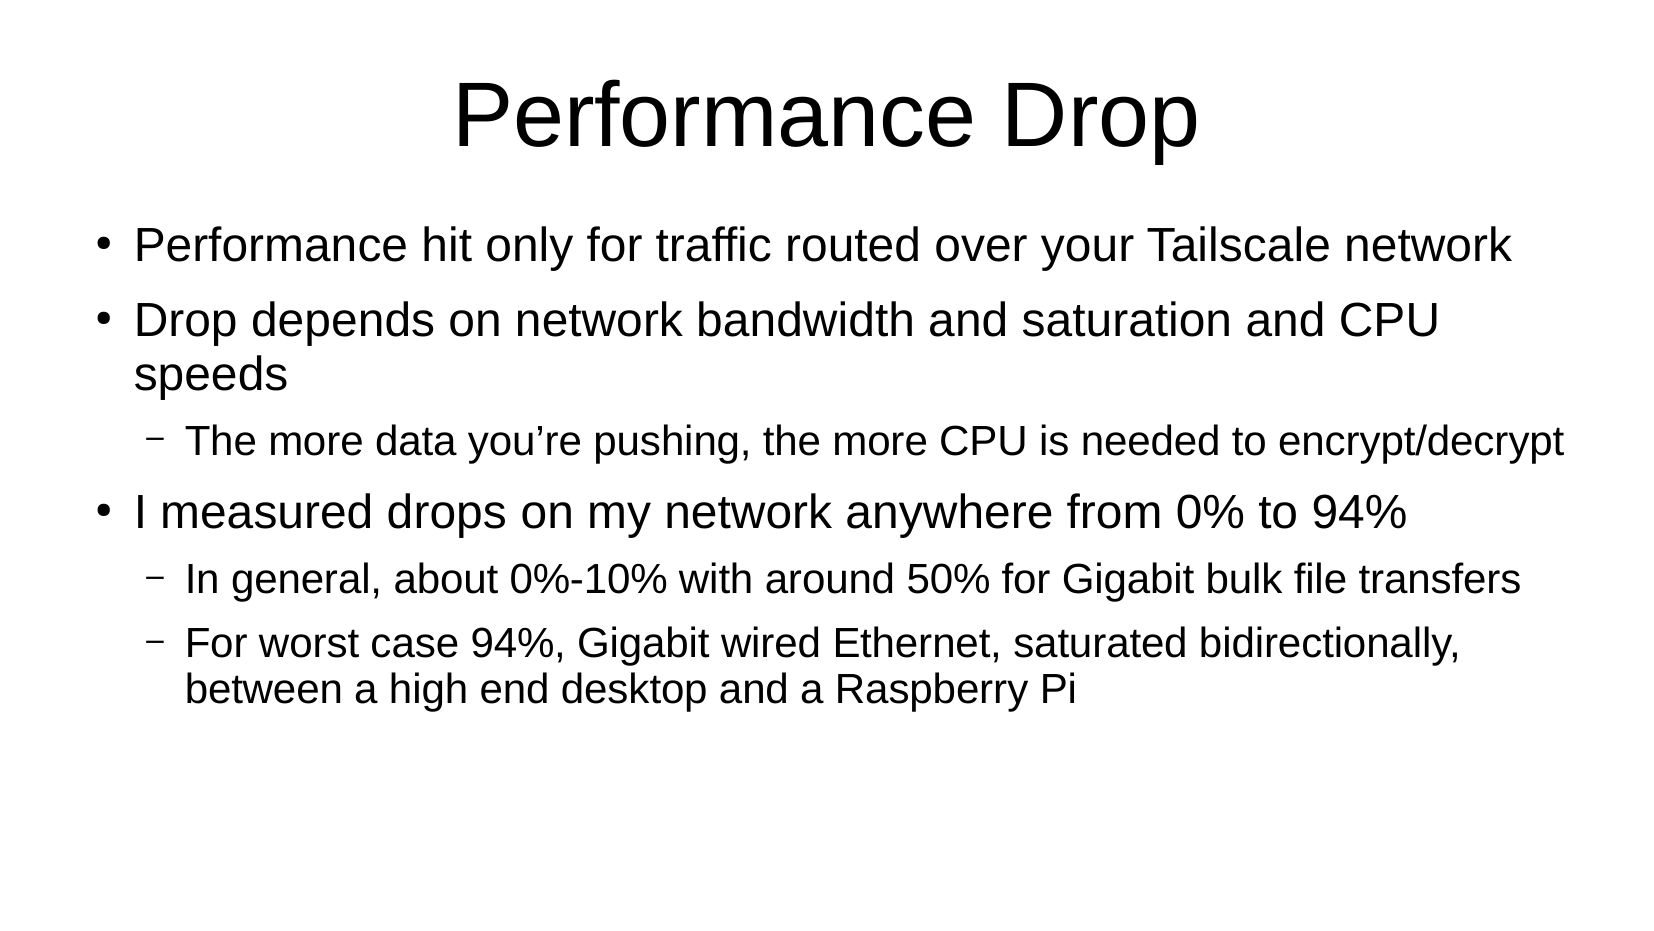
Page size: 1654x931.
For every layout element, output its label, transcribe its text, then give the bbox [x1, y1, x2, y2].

title Performance Drop [82, 37, 1571, 193]
list Performance hit only for traffic routed over your Tailscale network Drop depends on network bandwidth and saturation and CPU speeds The more data you’re pushing, the more CPU is needed to encrypt/decrypt I measured drops on my network anywhere from 0% to 94% In general, about 0%-10% with around 50% for Gigabit bulk file transfers For worst case 94%, Gigabit wired Ethernet, saturated bidirectionally, between a high end desktop and a Raspberry Pi [82, 217, 1571, 758]
